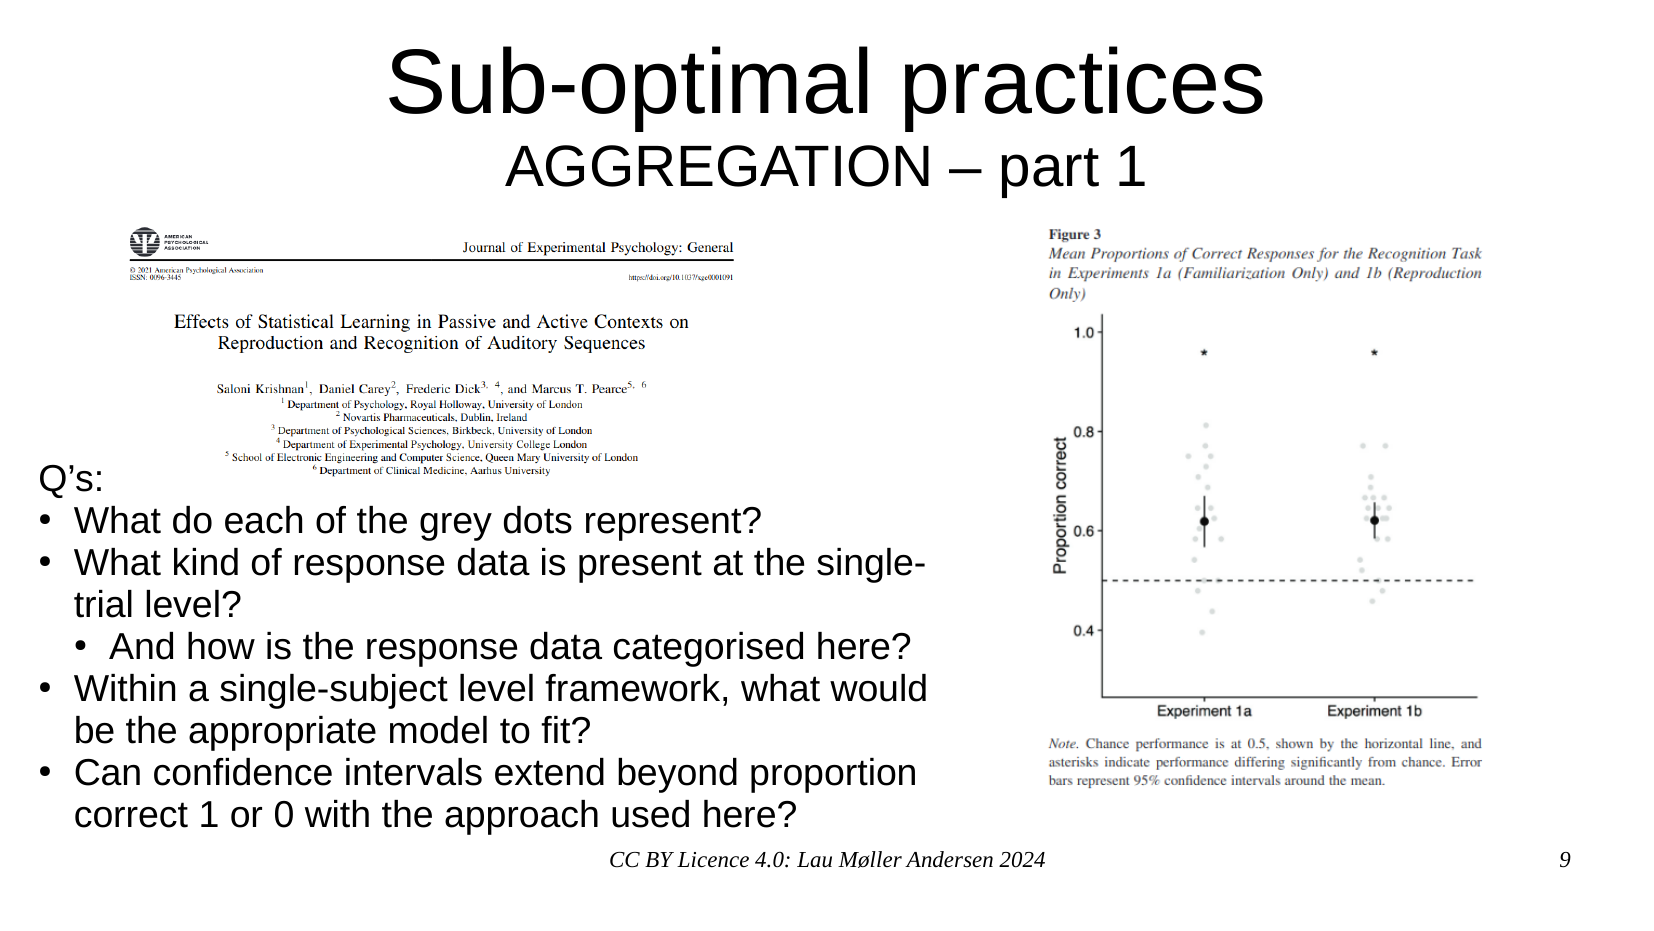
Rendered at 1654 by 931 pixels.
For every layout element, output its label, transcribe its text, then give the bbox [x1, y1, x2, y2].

text_box Q’s: What do each of the grey dots represent? What kind of response data is present at the single-trial level? And how is the response data categorised here? Within a single-subject level framework, what would be the appropriate model to fit? Can confidence intervals extend beyond proportion correct 1 or 0 with the approach used here? [23, 450, 969, 844]
title Sub-optimal practices AGGREGATION – part 1 [82, 30, 1571, 199]
picture [1038, 212, 1536, 811]
picture [106, 208, 768, 494]
